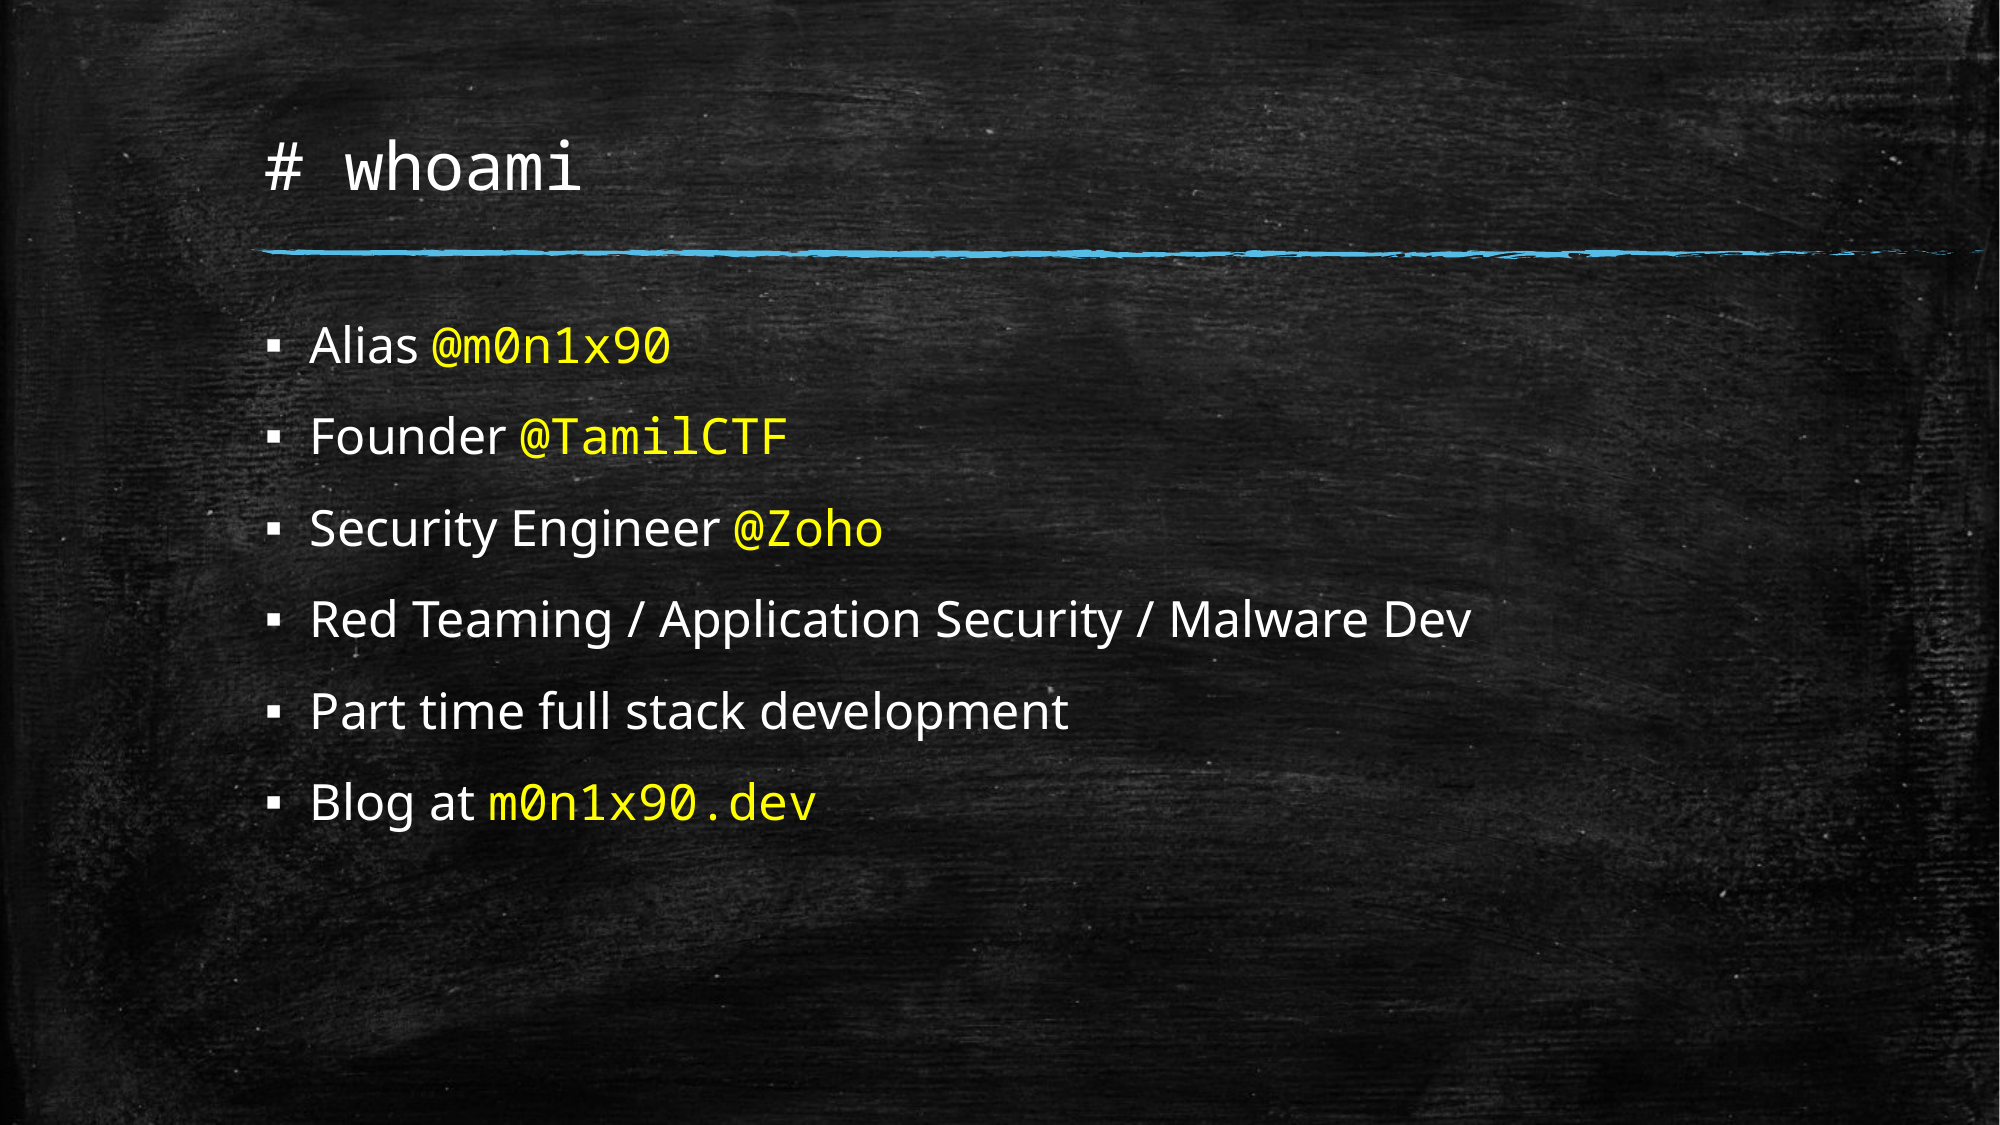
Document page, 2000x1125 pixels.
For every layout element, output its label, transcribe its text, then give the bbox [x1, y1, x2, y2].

list Alias @m0n1x90 Founder @TamilCTF Security Engineer @Zoho Red Teaming / Application Security / Malware Dev Part time full stack development Blog at m0n1x90.dev [249, 312, 1750, 1013]
title # whoami [249, 45, 1750, 213]
